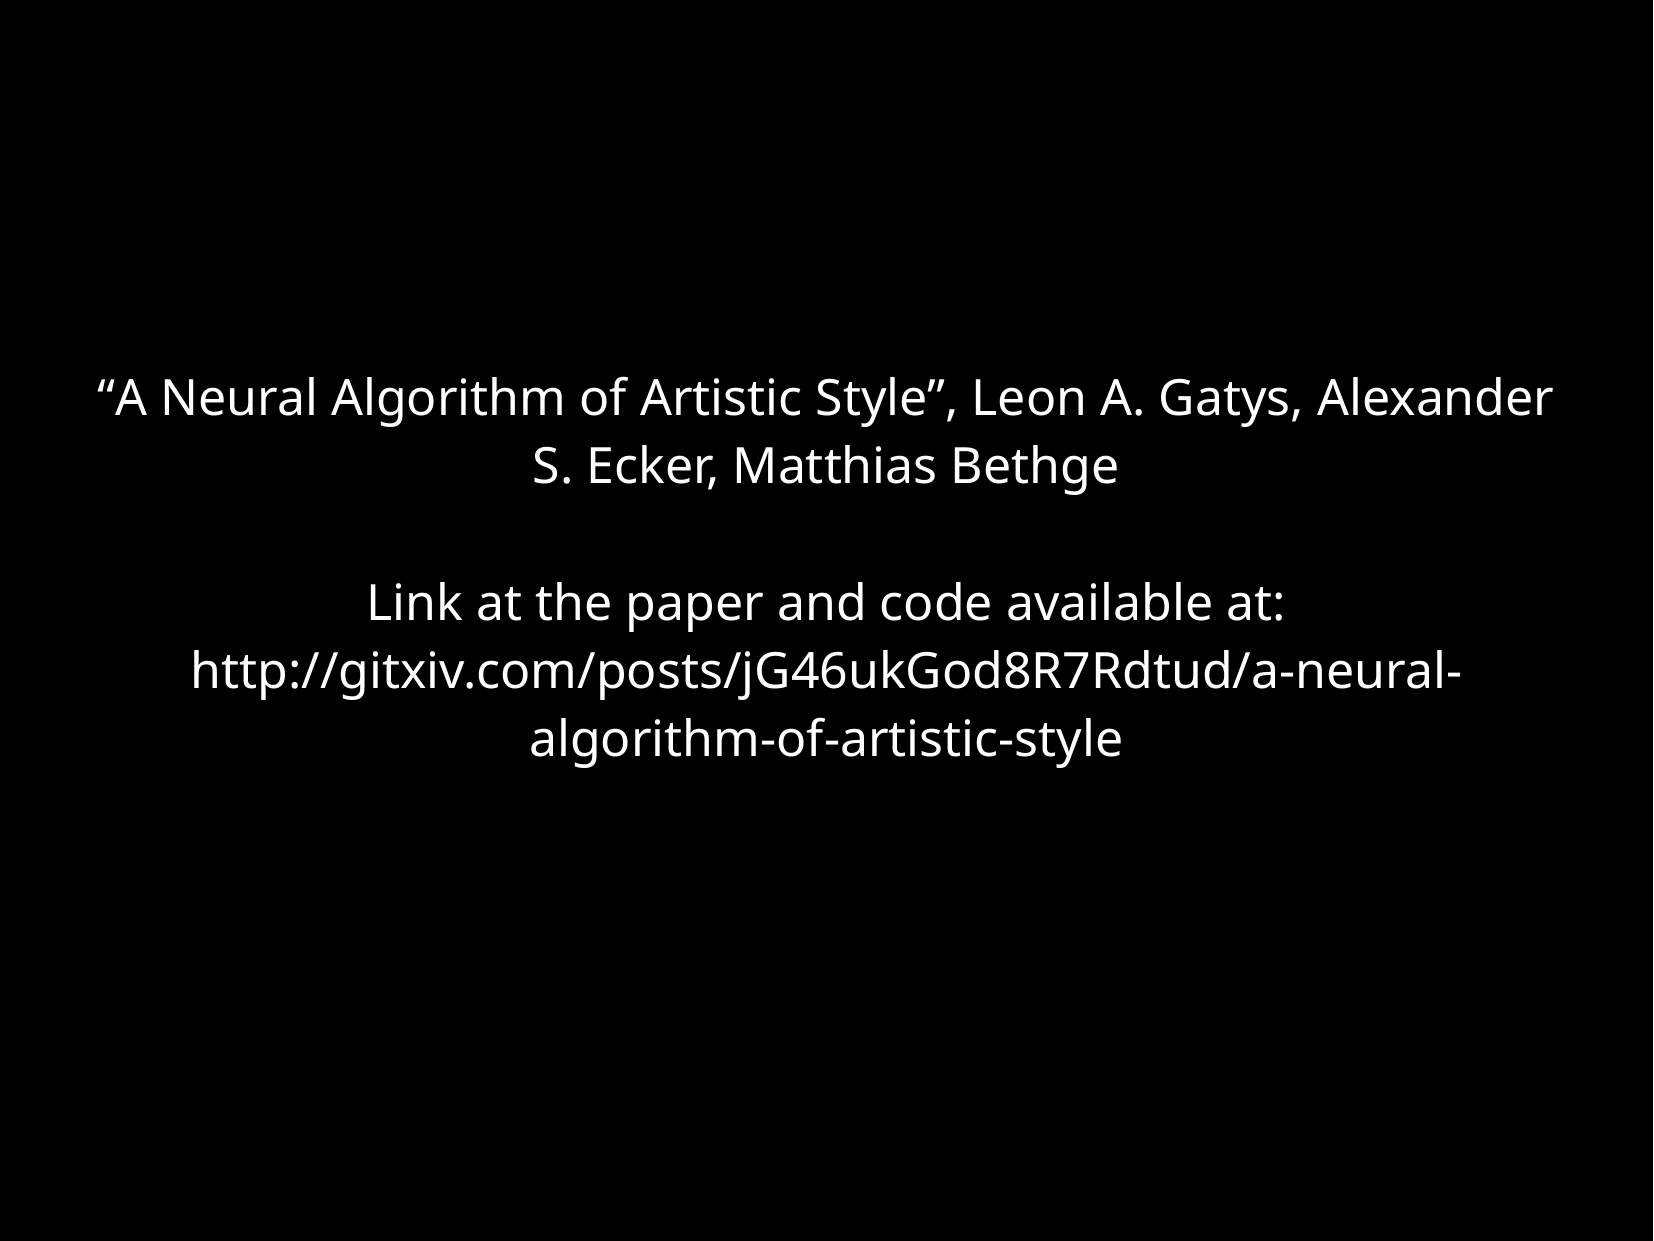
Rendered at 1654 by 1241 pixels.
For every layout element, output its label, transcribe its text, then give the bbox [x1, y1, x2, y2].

subtitle “A Neural Algorithm of Artistic Style”, Leon A. Gatys, Alexander S. Ecker, Matthias Bethge Link at the paper and code available at: http://gitxiv.com/posts/jG46ukGod8R7Rdtud/a-neural-algorithm-of-artistic-style [82, 49, 1571, 1010]
